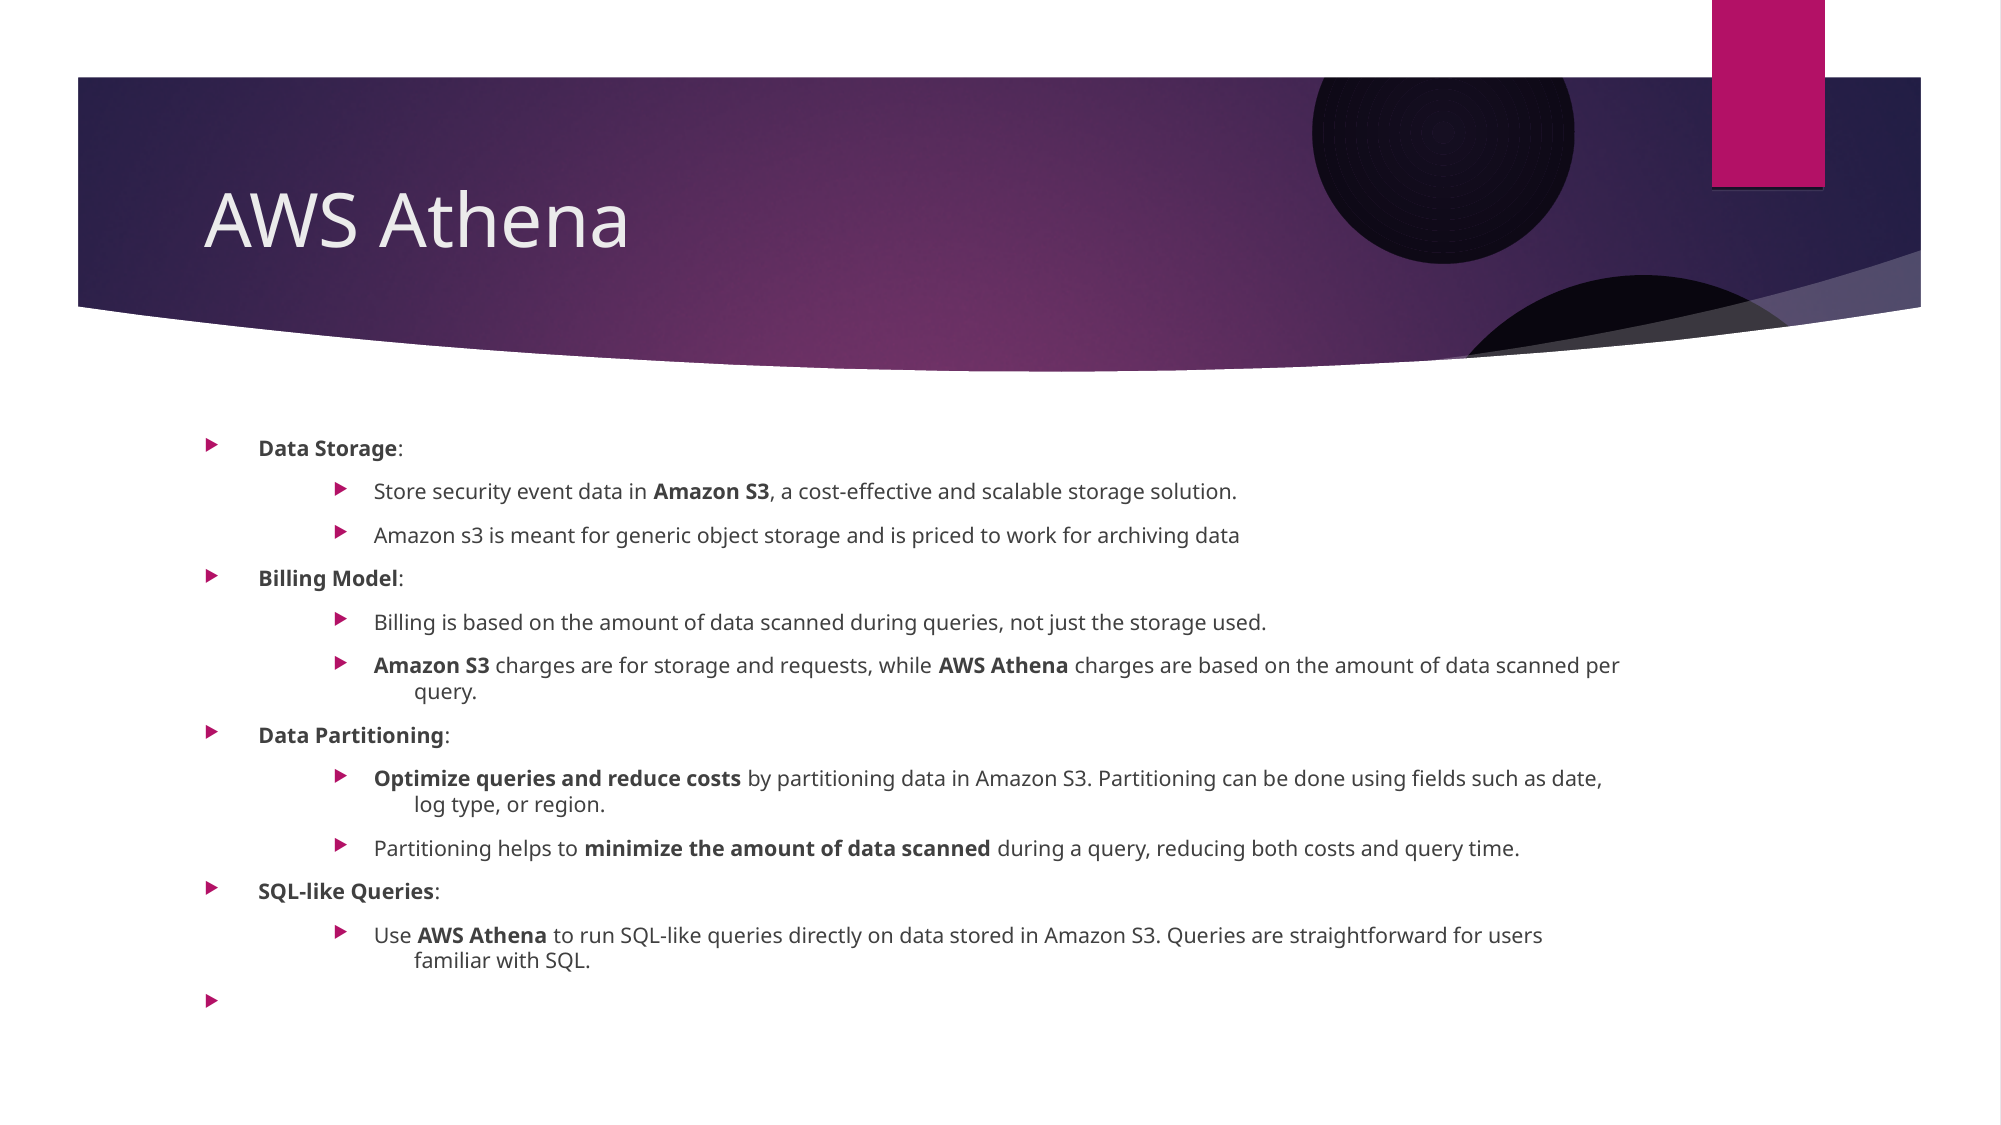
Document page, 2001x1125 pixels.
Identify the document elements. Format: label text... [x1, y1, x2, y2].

title AWS Athena [189, 159, 1627, 276]
list Data Storage: Store security event data in Amazon S3, a cost-effective and scalable storage solution. Amazon s3 is meant for generic object storage and is priced to work for archiving data Billing Model: Billing is based on the amount of data scanned during queries, not just the storage used. Amazon S3 charges are for storage and requests, while AWS Athena charges are based on the amount of data scanned per query. Data Partitioning: Optimize queries and reduce costs by partitioning data in Amazon S3. Partitioning can be done using fields such as date, log type, or region. Partitioning helps to minimize the amount of data scanned during a query, reducing both costs and query time. SQL-like Queries: Use AWS Athena to run SQL-like queries directly on data stored in Amazon S3. Queries are straightforward for users familiar with SQL. [189, 427, 1638, 988]
